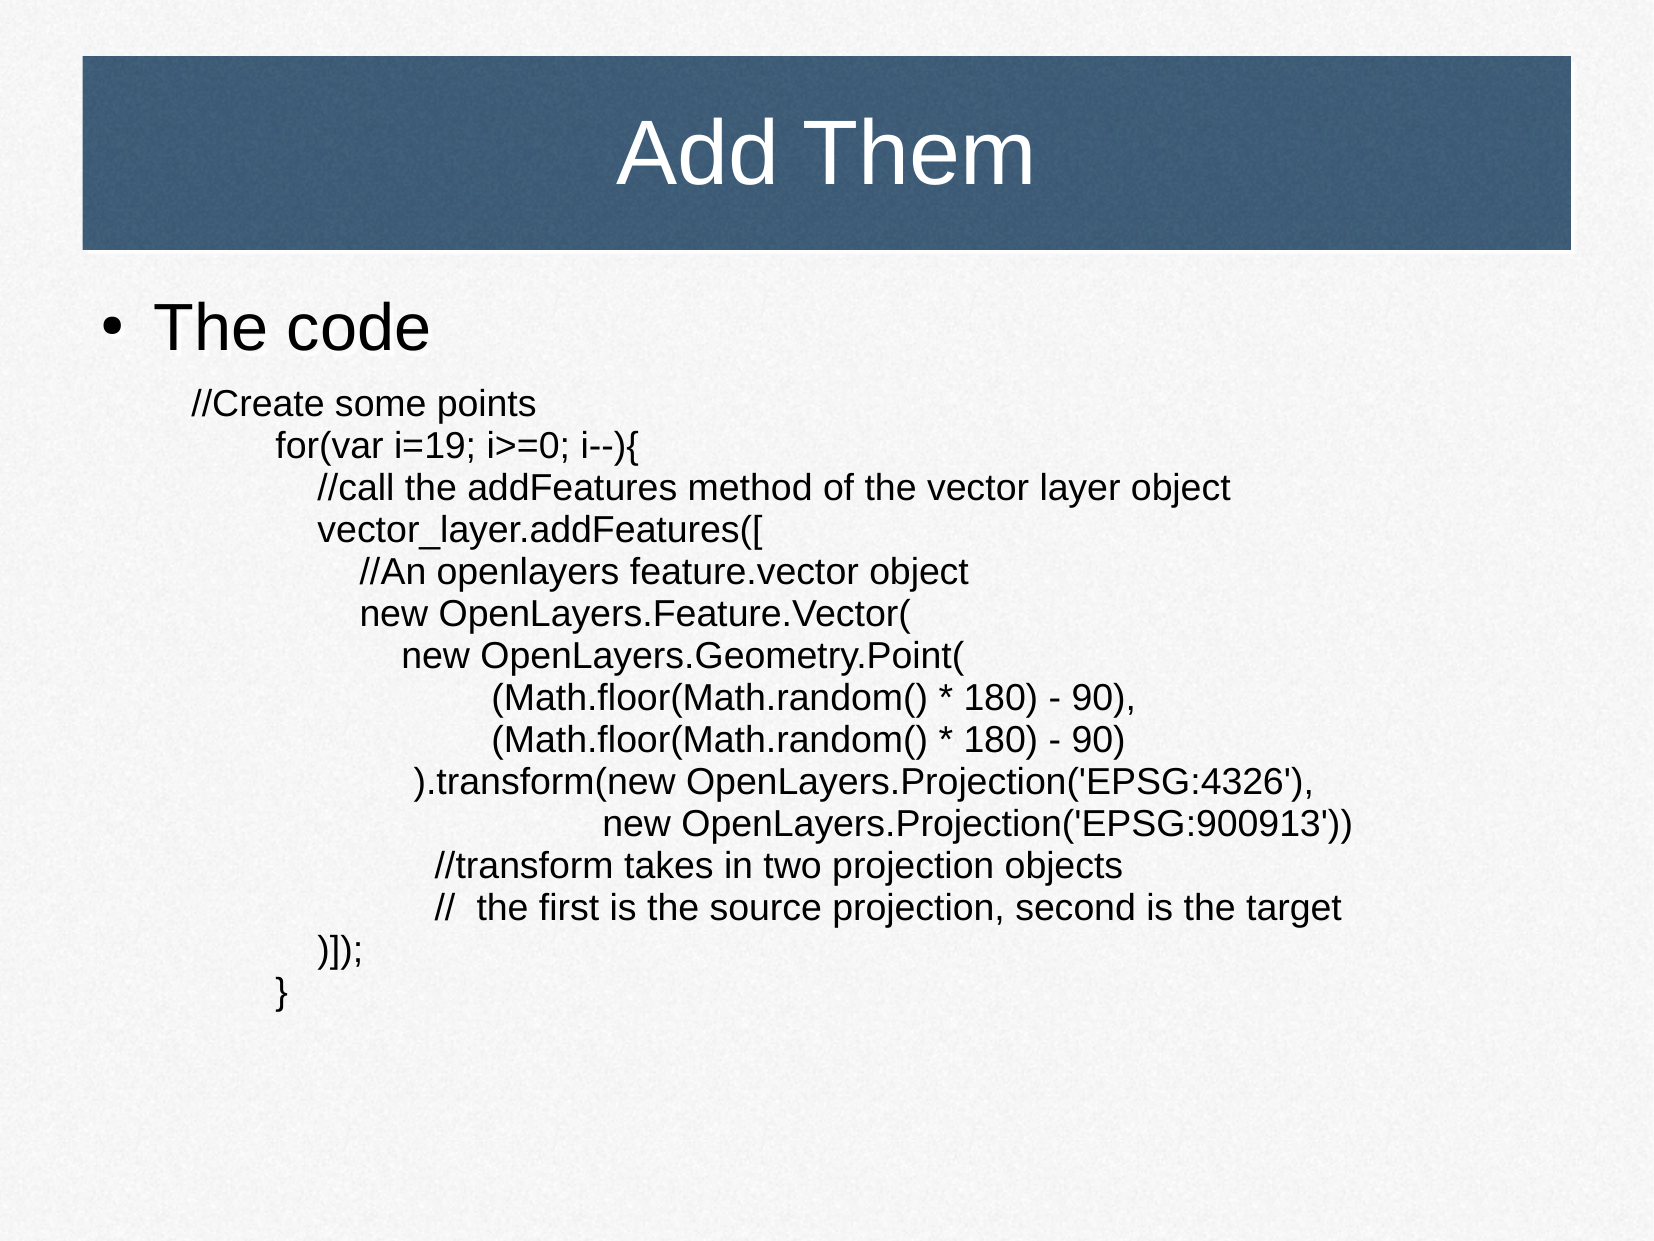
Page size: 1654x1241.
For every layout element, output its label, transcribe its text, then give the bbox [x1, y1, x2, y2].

title Add Them [82, 56, 1571, 250]
list The code [82, 290, 1571, 1109]
picture [0, 0, 1654, 1241]
text_box //Create some points for(var i=19; i>=0; i--){ //call the addFeatures method of the vector layer object vector_layer.addFeatures([ //An openlayers feature.vector object new OpenLayers.Feature.Vector( new OpenLayers.Geometry.Point( (Math.floor(Math.random() * 180) - 90), (Math.floor(Math.random() * 180) - 90) ).transform(new OpenLayers.Projection('EPSG:4326'), new OpenLayers.Projection('EPSG:900913')) //transform takes in two projection objects // the first is the source projection, second is the target )]); } [176, 375, 1434, 1146]
